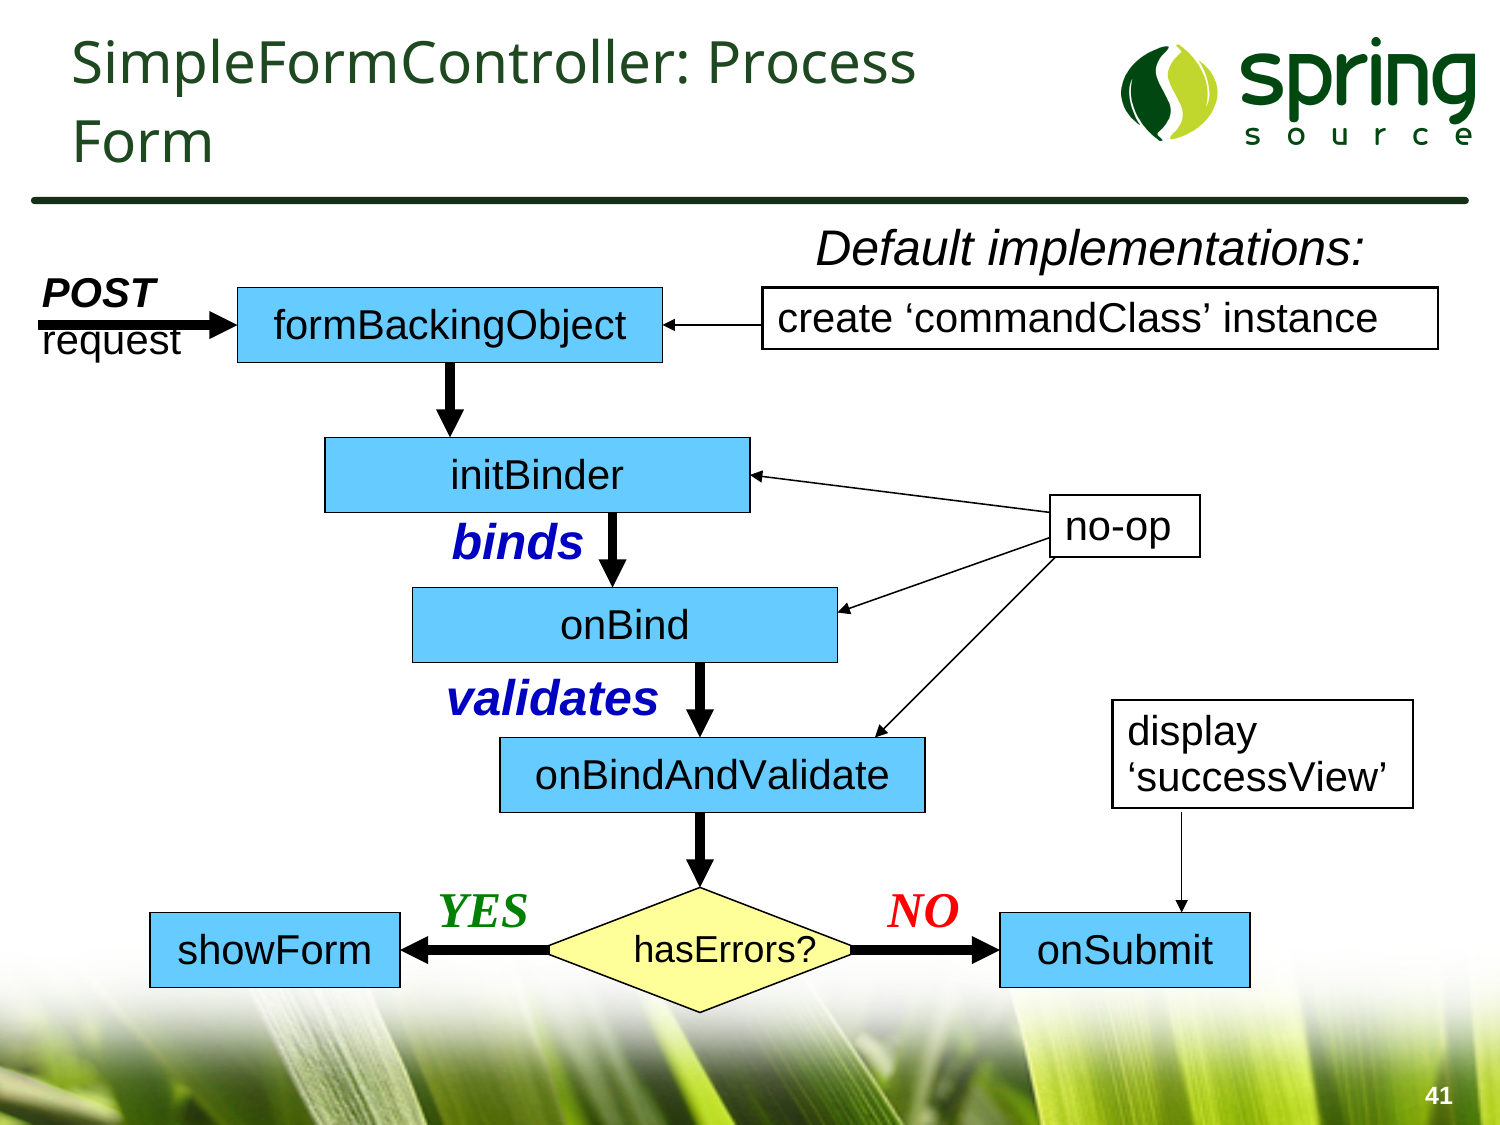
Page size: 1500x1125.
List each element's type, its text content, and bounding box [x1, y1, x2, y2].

text_box hasErrors? [550, 887, 850, 1013]
picture [0, 944, 1500, 1125]
text_box onBindAndValidate [500, 737, 926, 813]
picture [990, 944, 999, 949]
text_box onSubmit [999, 912, 1251, 988]
picture [1121, 37, 1475, 145]
text_box no-op [1050, 495, 1201, 558]
text_box create ‘commandClass’ instance [762, 287, 1438, 350]
title SimpleFormController: Process Form [56, 13, 1089, 176]
text_box binds [436, 506, 600, 578]
picture [400, 944, 410, 949]
text_box validates [431, 662, 675, 734]
text_box POST request [27, 262, 197, 371]
text_box NO [872, 874, 975, 946]
text_box formBackingObject [237, 287, 663, 363]
text_box showForm [149, 912, 400, 988]
text_box initBinder [324, 437, 751, 513]
text_box YES [422, 874, 544, 946]
text_box display ‘successView’ [1112, 699, 1413, 809]
text_box Default implementations: [800, 212, 1381, 284]
text_box onBind [412, 587, 838, 663]
